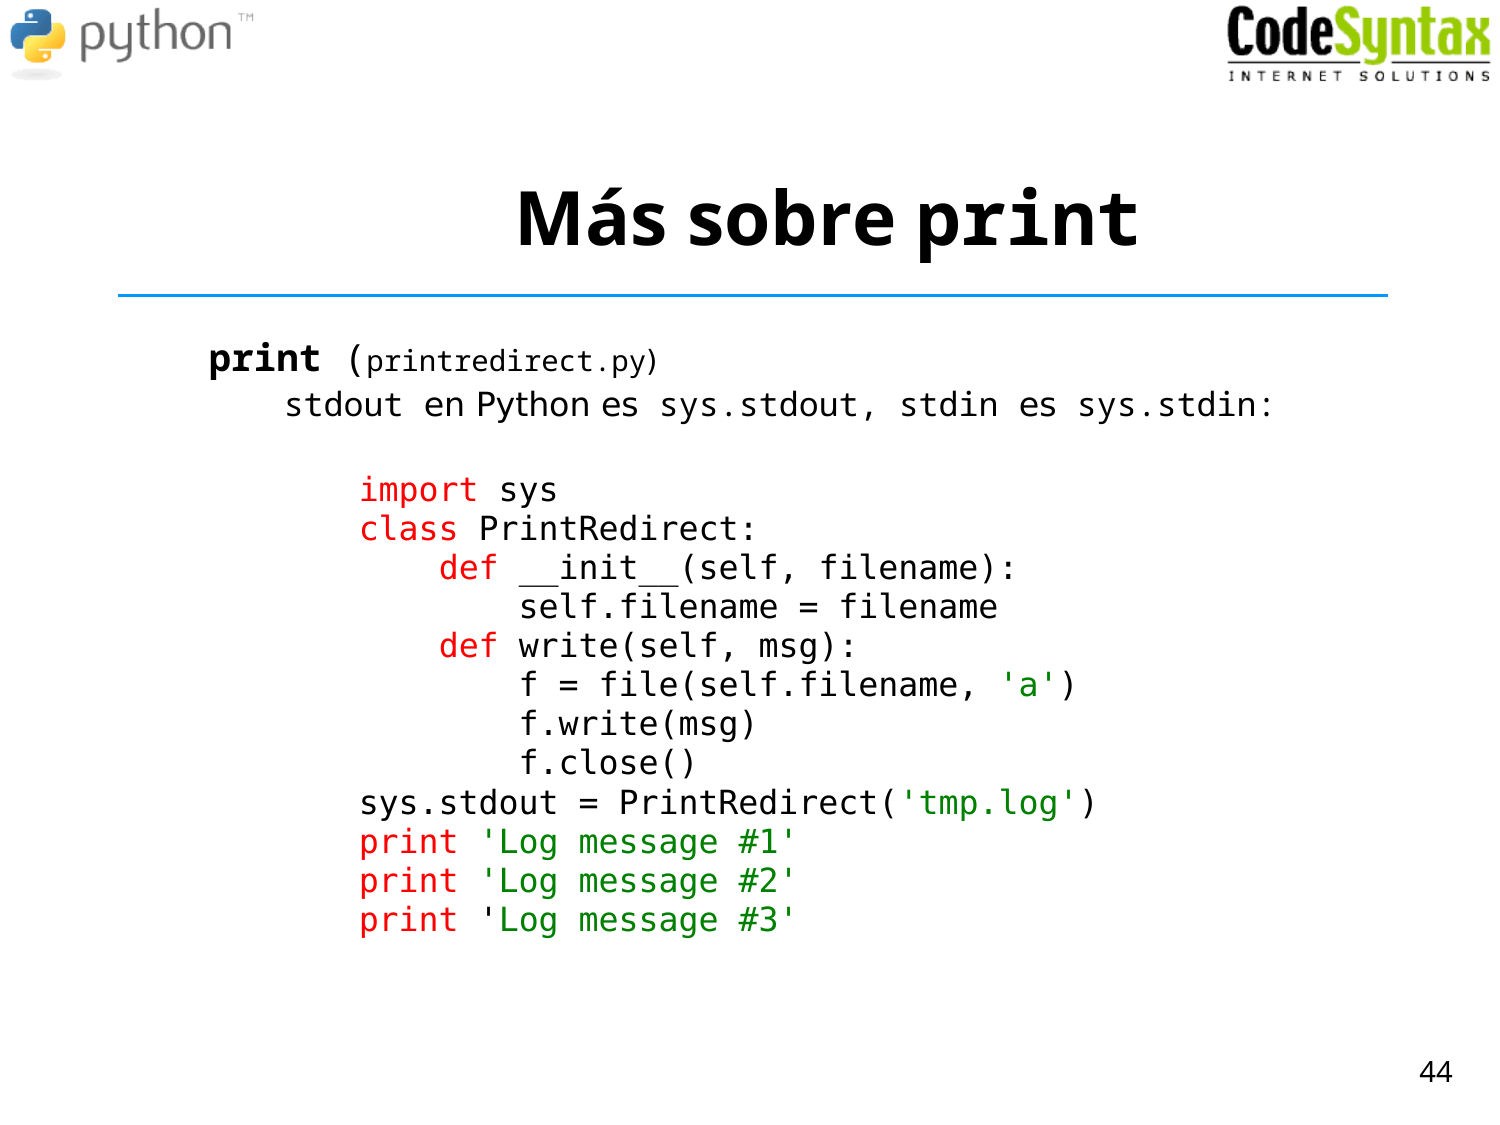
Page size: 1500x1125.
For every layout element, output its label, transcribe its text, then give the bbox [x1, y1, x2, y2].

list print (printredirect.py) stdout en Python es sys.stdout, stdin es sys.stdin: import sys class PrintRedirect: def __init__(self, filename): self.filename = filename def write(self, msg): f = file(self.filename, 'a') f.write(msg) f.close() sys.stdout = PrintRedirect('tmp.log') print 'Log message #1' print 'Log message #2' print 'Log message #3' [193, 331, 1469, 1007]
title Más sobre print [188, 35, 1468, 276]
picture [1226, 5, 1500, 83]
picture [0, 0, 286, 92]
